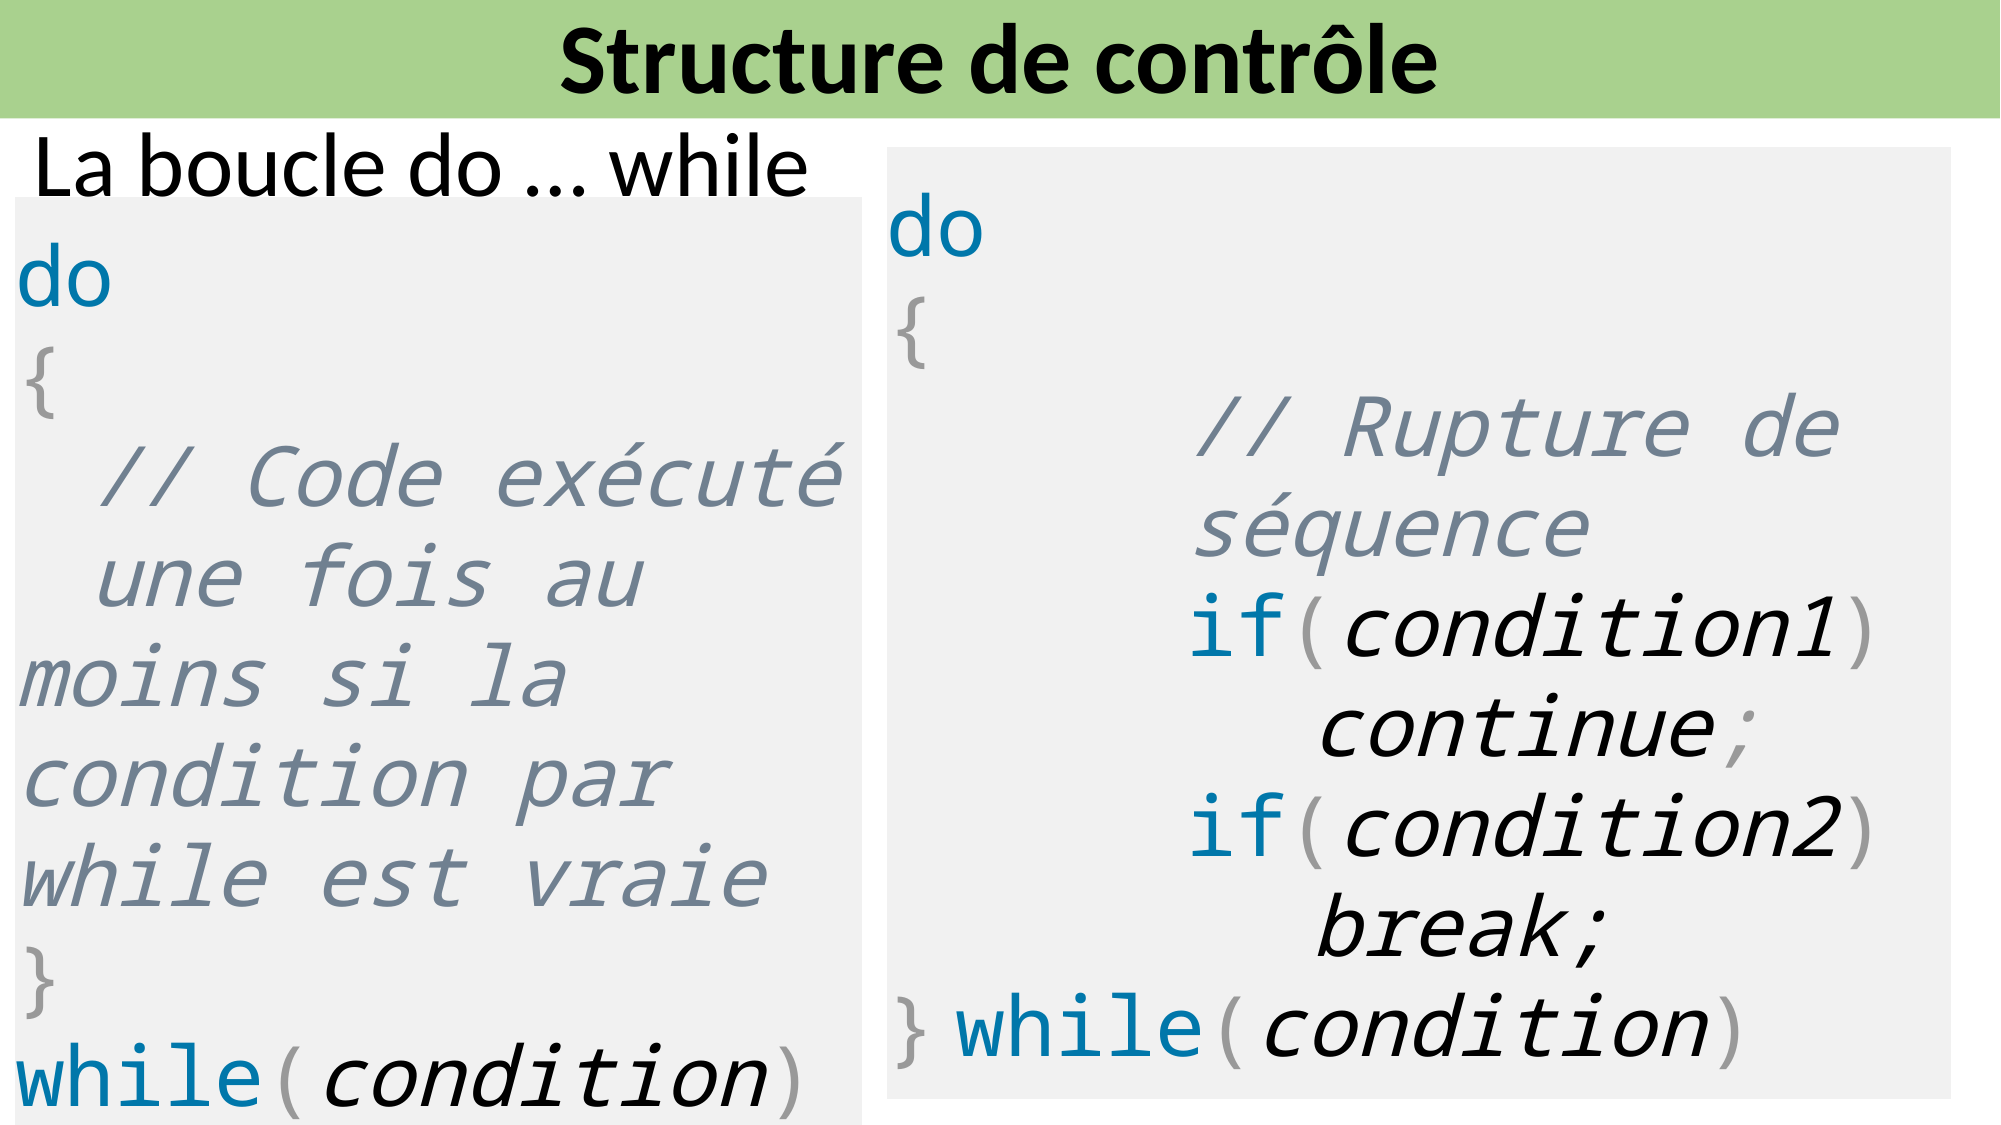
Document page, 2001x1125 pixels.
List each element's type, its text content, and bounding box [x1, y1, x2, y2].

text_box do { // Code exécuté une fois au moins si la condition par while est vraie } while(condition) [15, 197, 862, 1125]
text_box do { // Rupture de séquence if(condition1) continue; if(condition2) break; } while(condition) [887, 147, 1951, 1099]
title Structure de contrôle [0, 0, 2000, 119]
text_box La boucle do … while [18, 97, 1902, 224]
